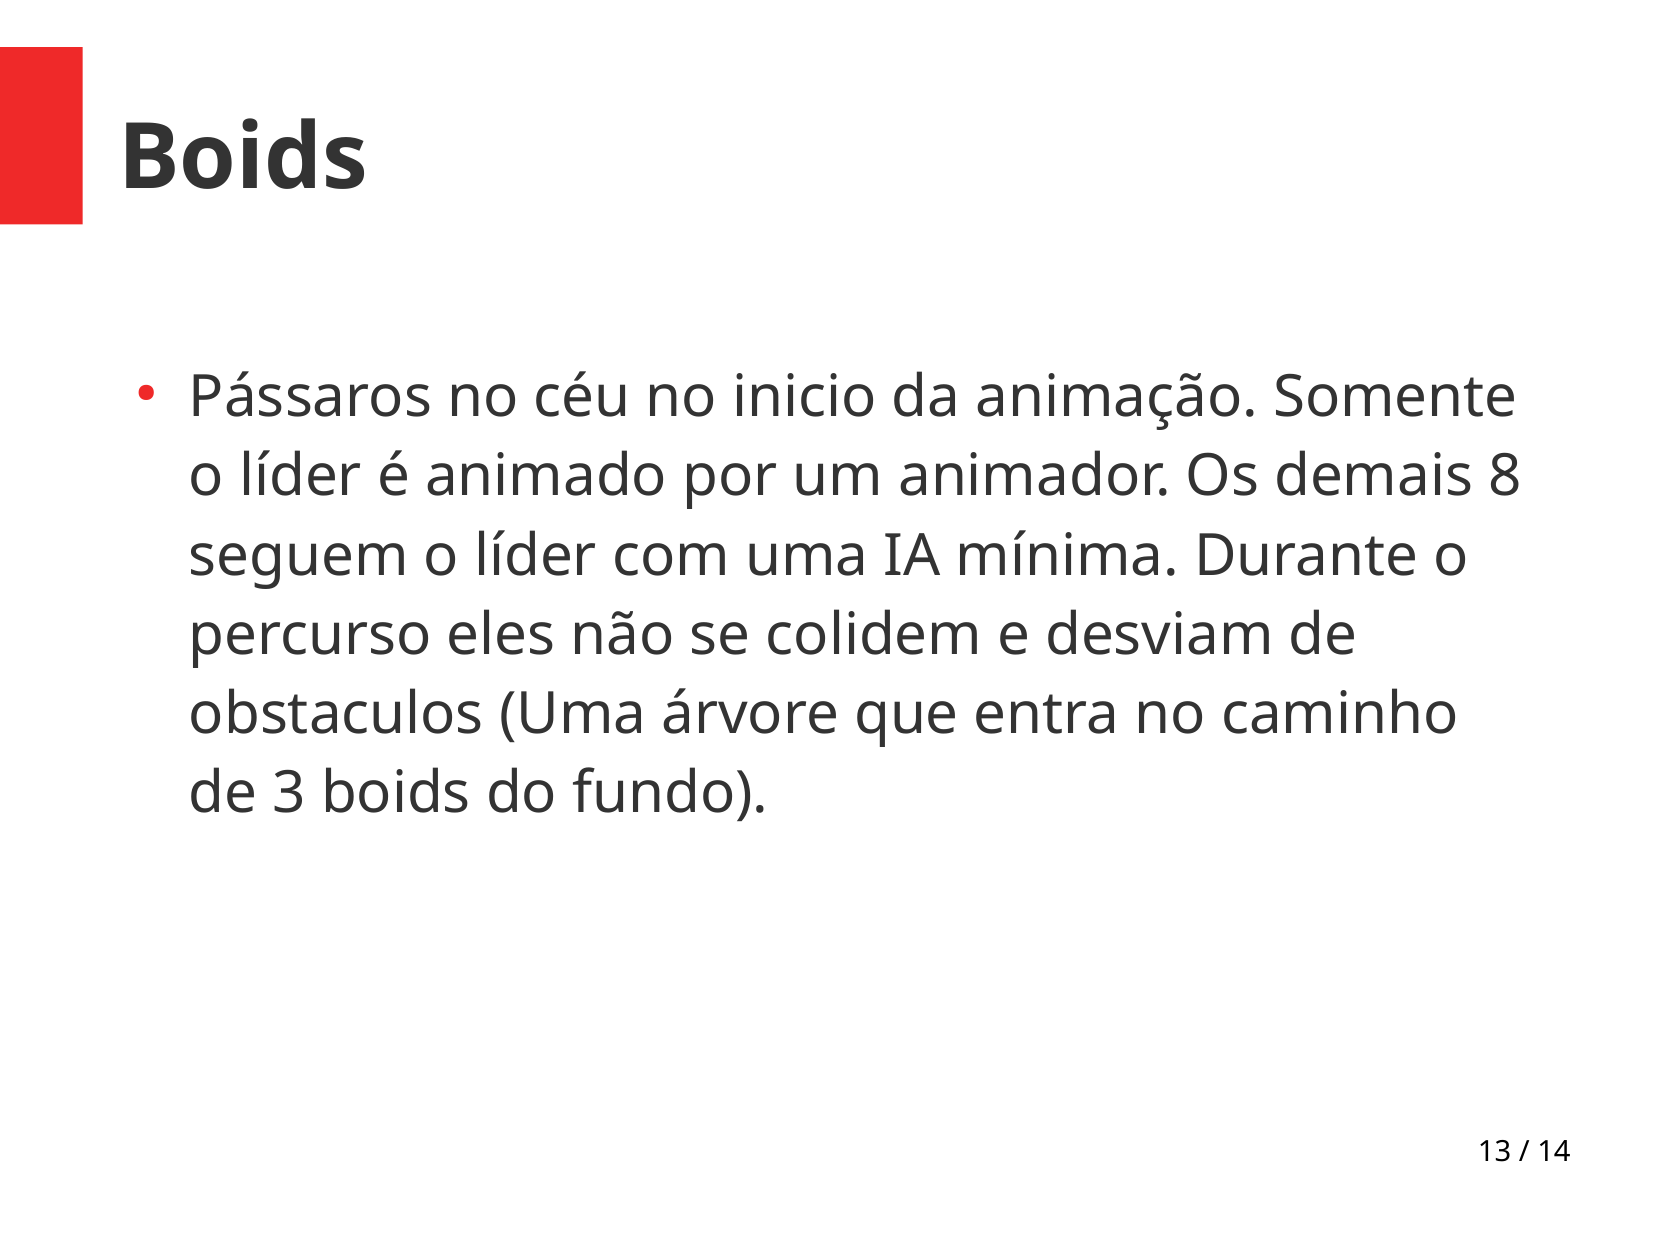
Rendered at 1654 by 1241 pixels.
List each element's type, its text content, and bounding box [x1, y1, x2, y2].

title Boids [118, 49, 1571, 257]
list Pássaros no céu no inicio da animação. Somente o líder é animado por um animador. Os demais 8 seguem o líder com uma IA mínima. Durante o percurso eles não se colidem e desviam de obstaculos (Uma árvore que entra no caminho de 3 boids do fundo). [118, 354, 1536, 1074]
